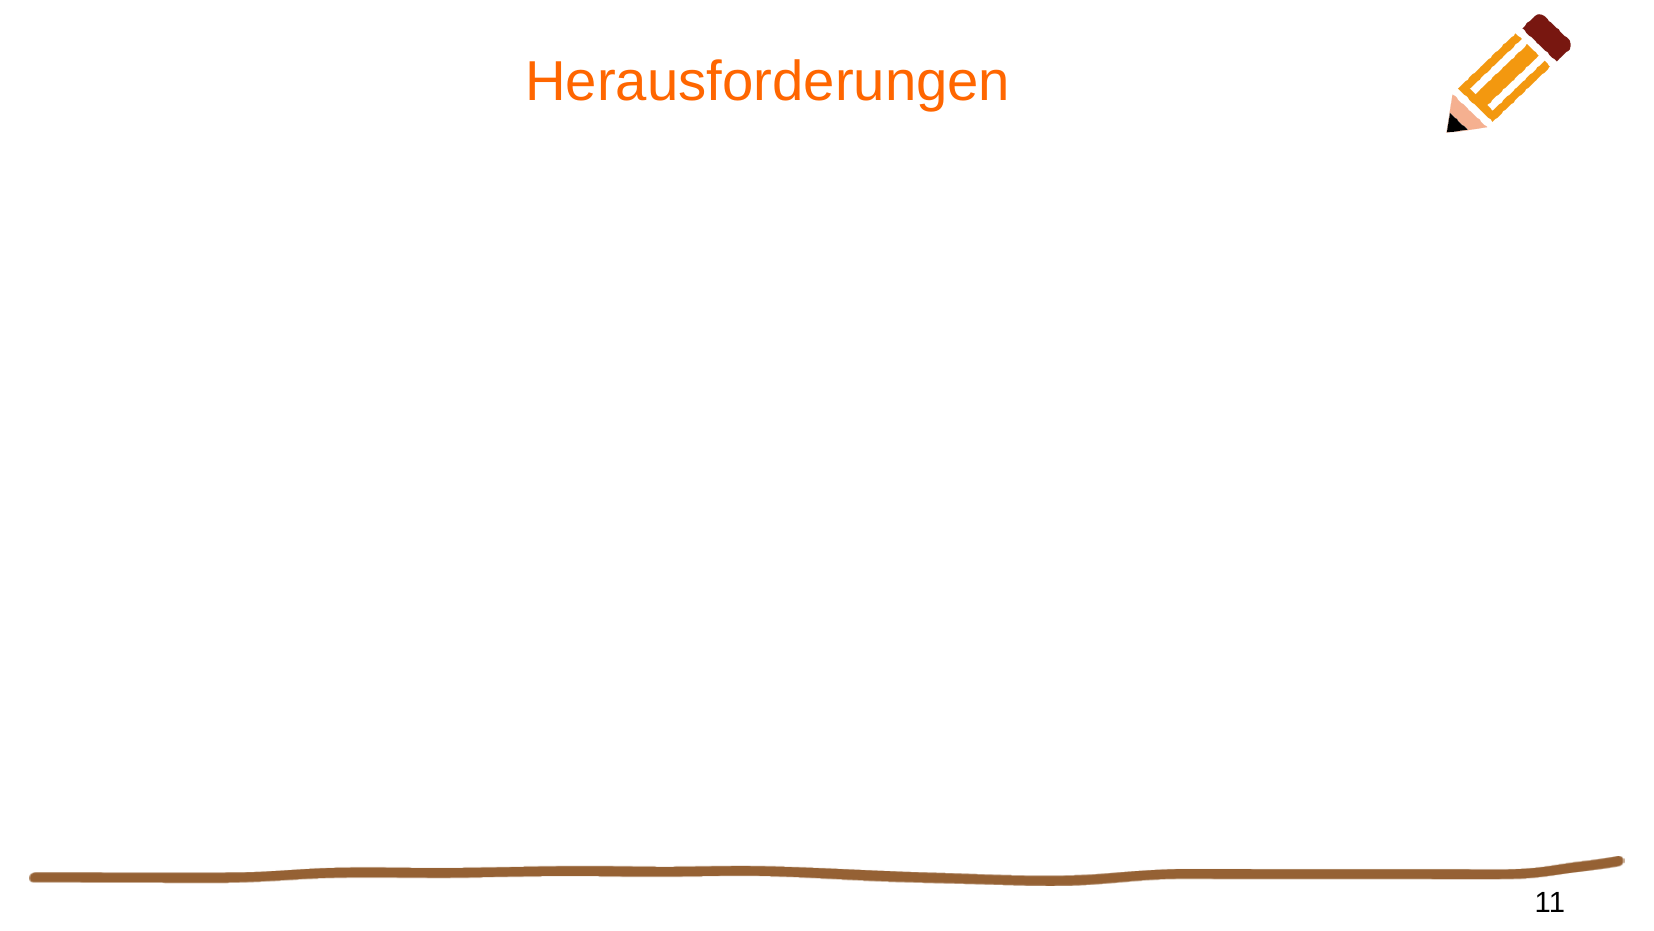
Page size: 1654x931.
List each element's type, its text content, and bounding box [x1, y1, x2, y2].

picture [29, 856, 1625, 886]
picture [1446, 14, 1571, 133]
title Herausforderungen [88, 29, 1447, 133]
